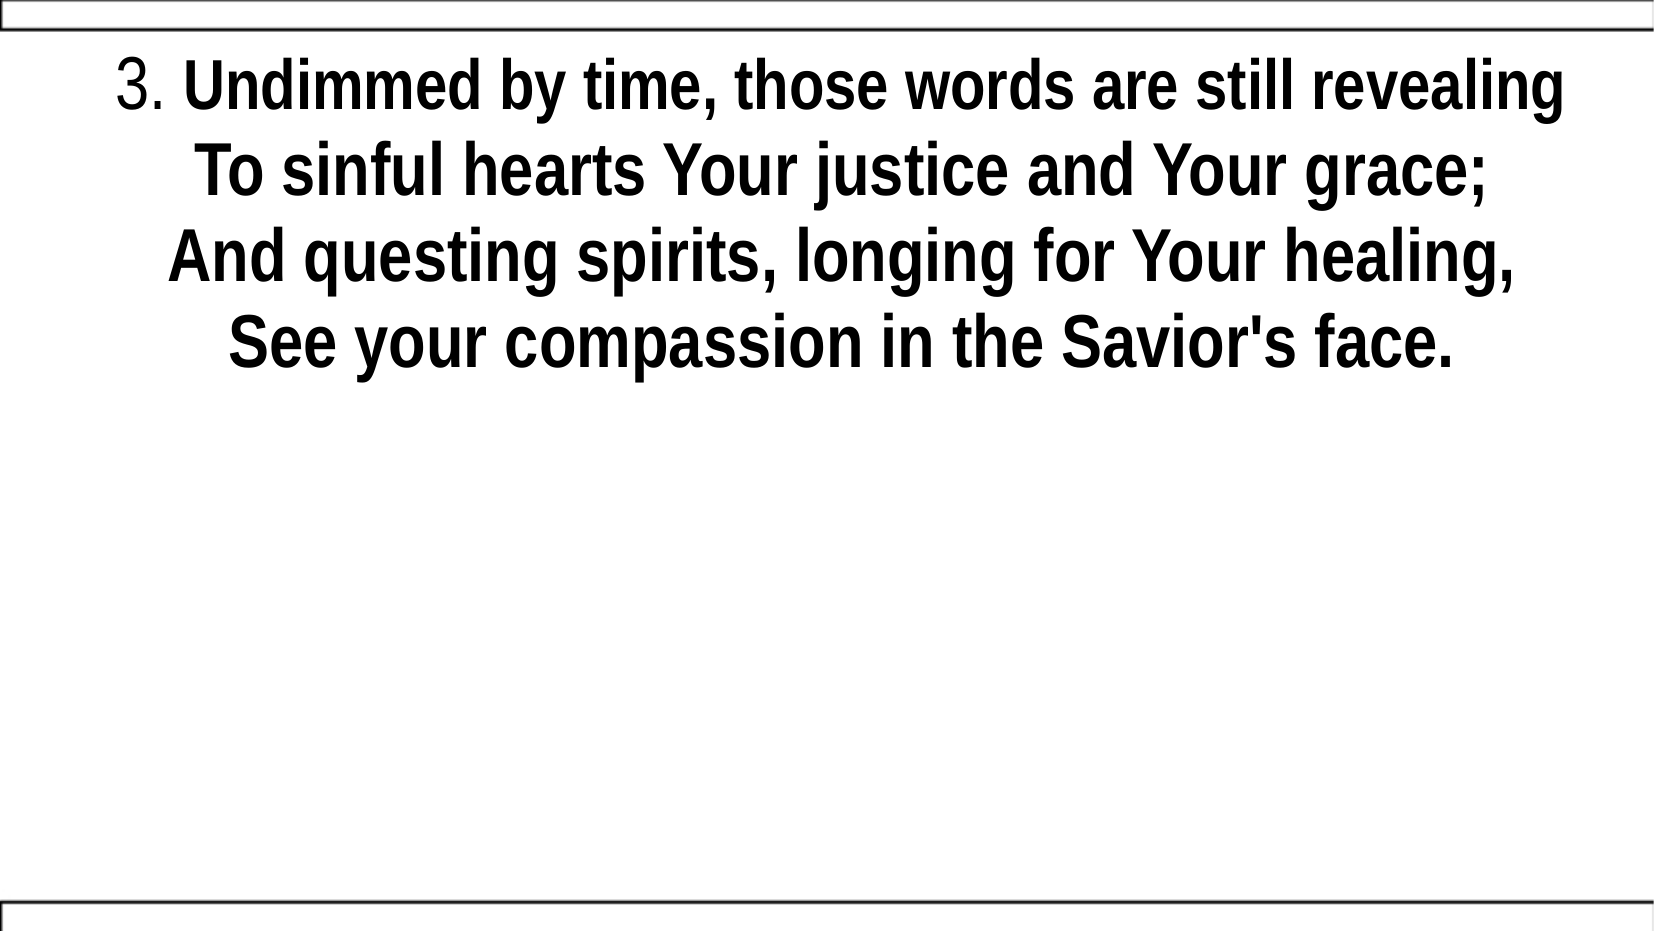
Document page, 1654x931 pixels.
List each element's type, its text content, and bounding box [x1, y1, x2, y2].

text_box 3. Undimmed by time, those words are still revealing To sinful hearts Your justice and Your grace; And questing spirits, longing for Your healing, See your compassion in the Savior's face. [94, 31, 1591, 422]
picture [0, 0, 1654, 931]
